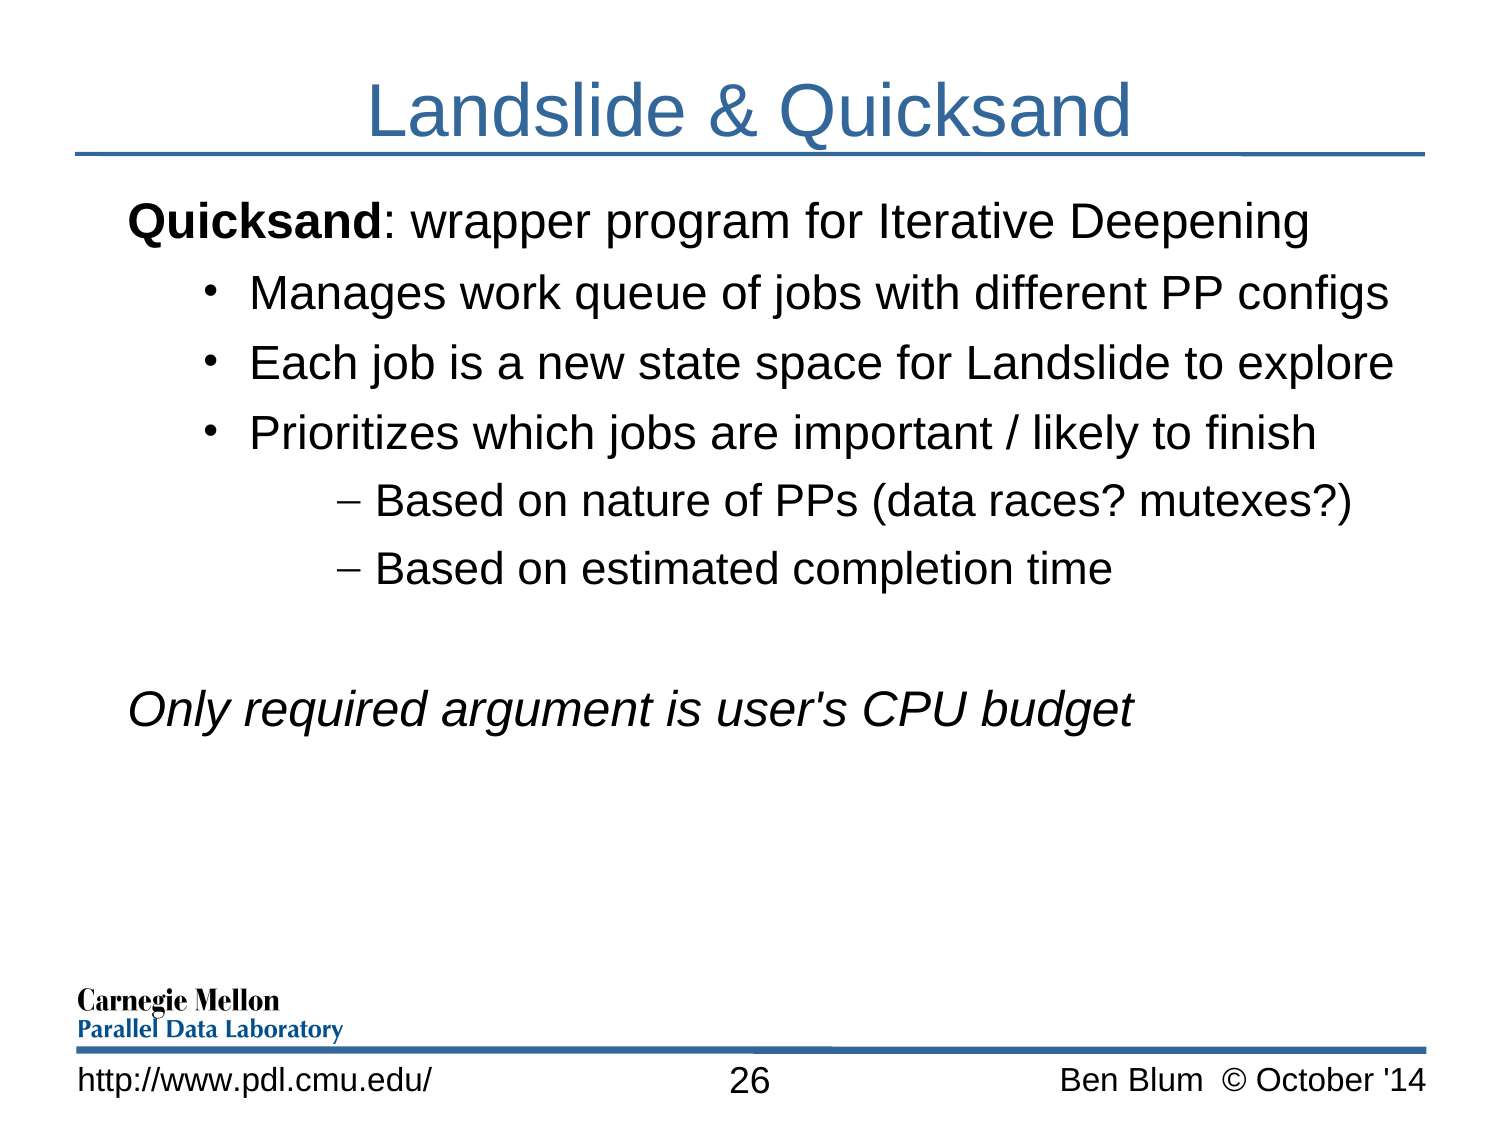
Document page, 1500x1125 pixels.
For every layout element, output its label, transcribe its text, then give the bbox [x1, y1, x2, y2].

list Quicksand: wrapper program for Iterative Deepening Manages work queue of jobs with different PP configs Each job is a new state space for Landslide to explore Prioritizes which jobs are important / likely to finish Based on nature of PPs (data races? mutexes?) Based on estimated completion time Only required argument is user's CPU budget [112, 181, 1426, 953]
title Landslide & Quicksand [112, 49, 1388, 163]
picture [77, 979, 343, 1044]
